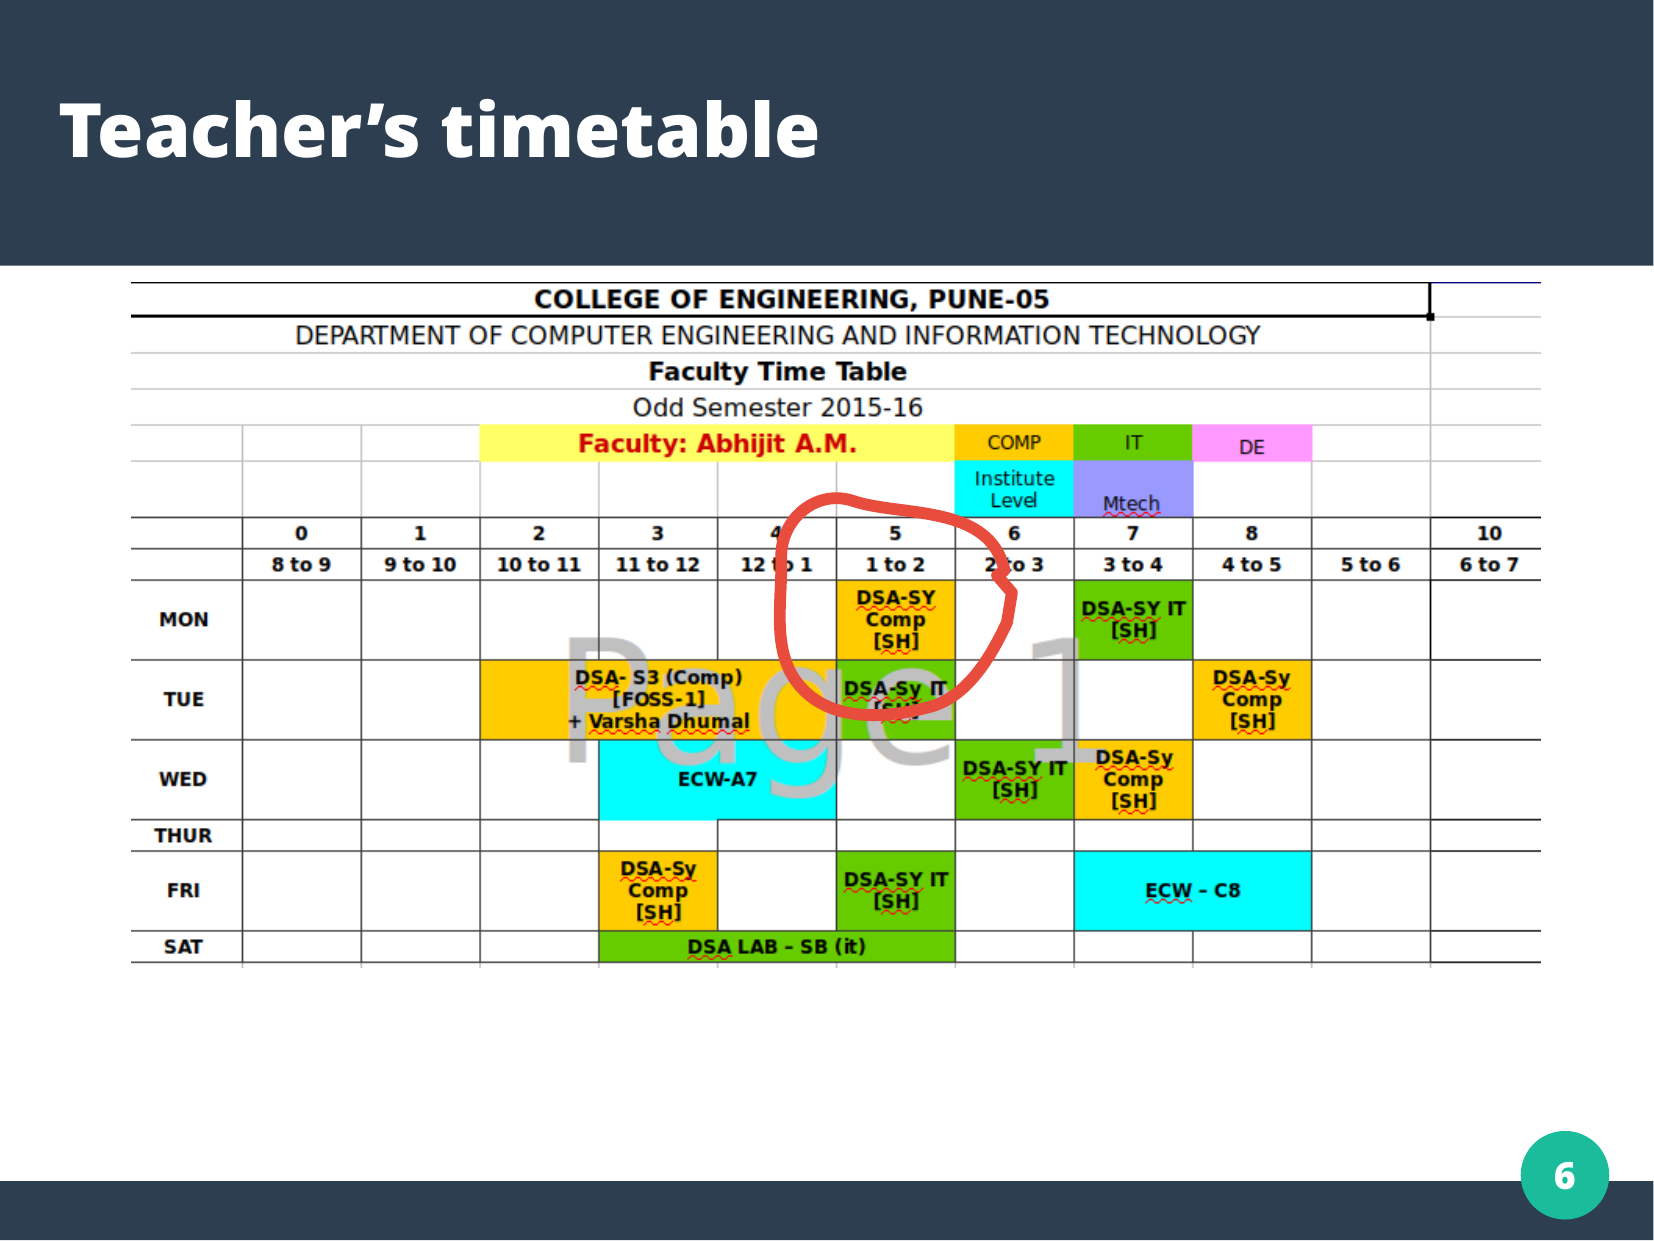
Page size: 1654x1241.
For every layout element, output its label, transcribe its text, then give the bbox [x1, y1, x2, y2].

title Teacher’s timetable [59, 49, 1595, 207]
picture [131, 282, 1541, 968]
